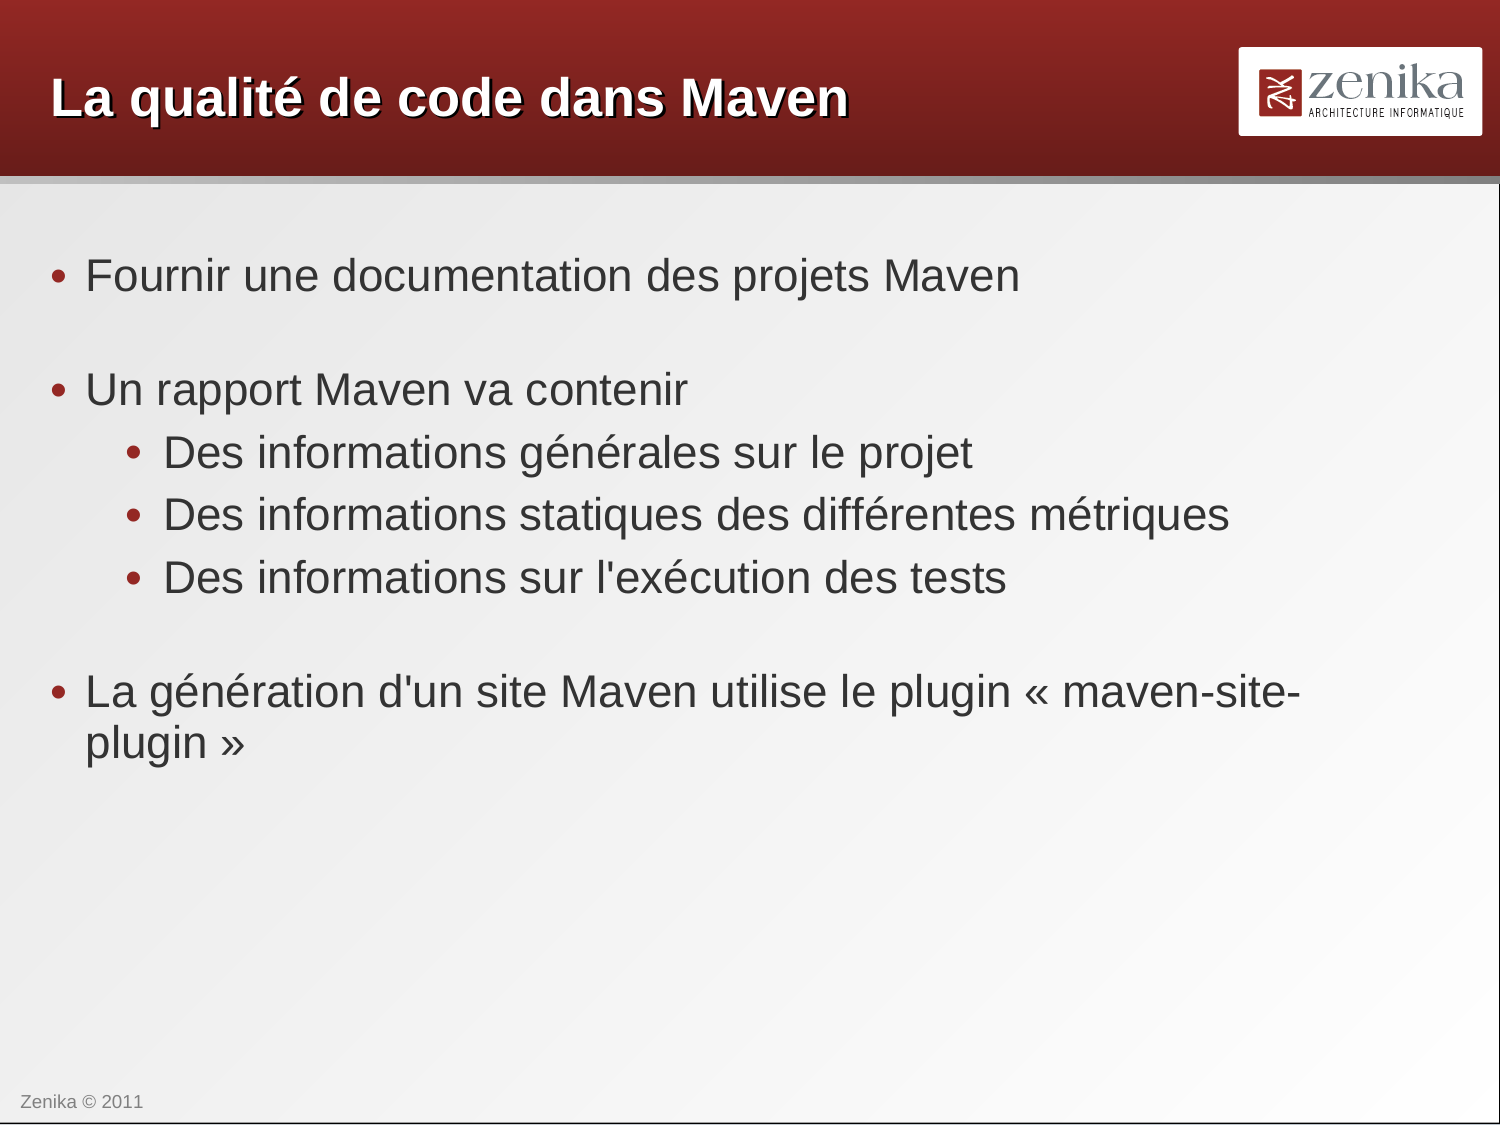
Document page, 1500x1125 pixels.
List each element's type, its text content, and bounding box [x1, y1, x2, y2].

title La qualité de code dans Maven [50, 15, 1206, 180]
picture [1257, 58, 1464, 125]
list Fournir une documentation des projets Maven Un rapport Maven va contenir Des informations générales sur le projet Des informations statiques des différentes métriques Des informations sur l'exécution des tests La génération d'un site Maven utilise le plugin « maven-site-plugin » [50, 249, 1435, 1079]
